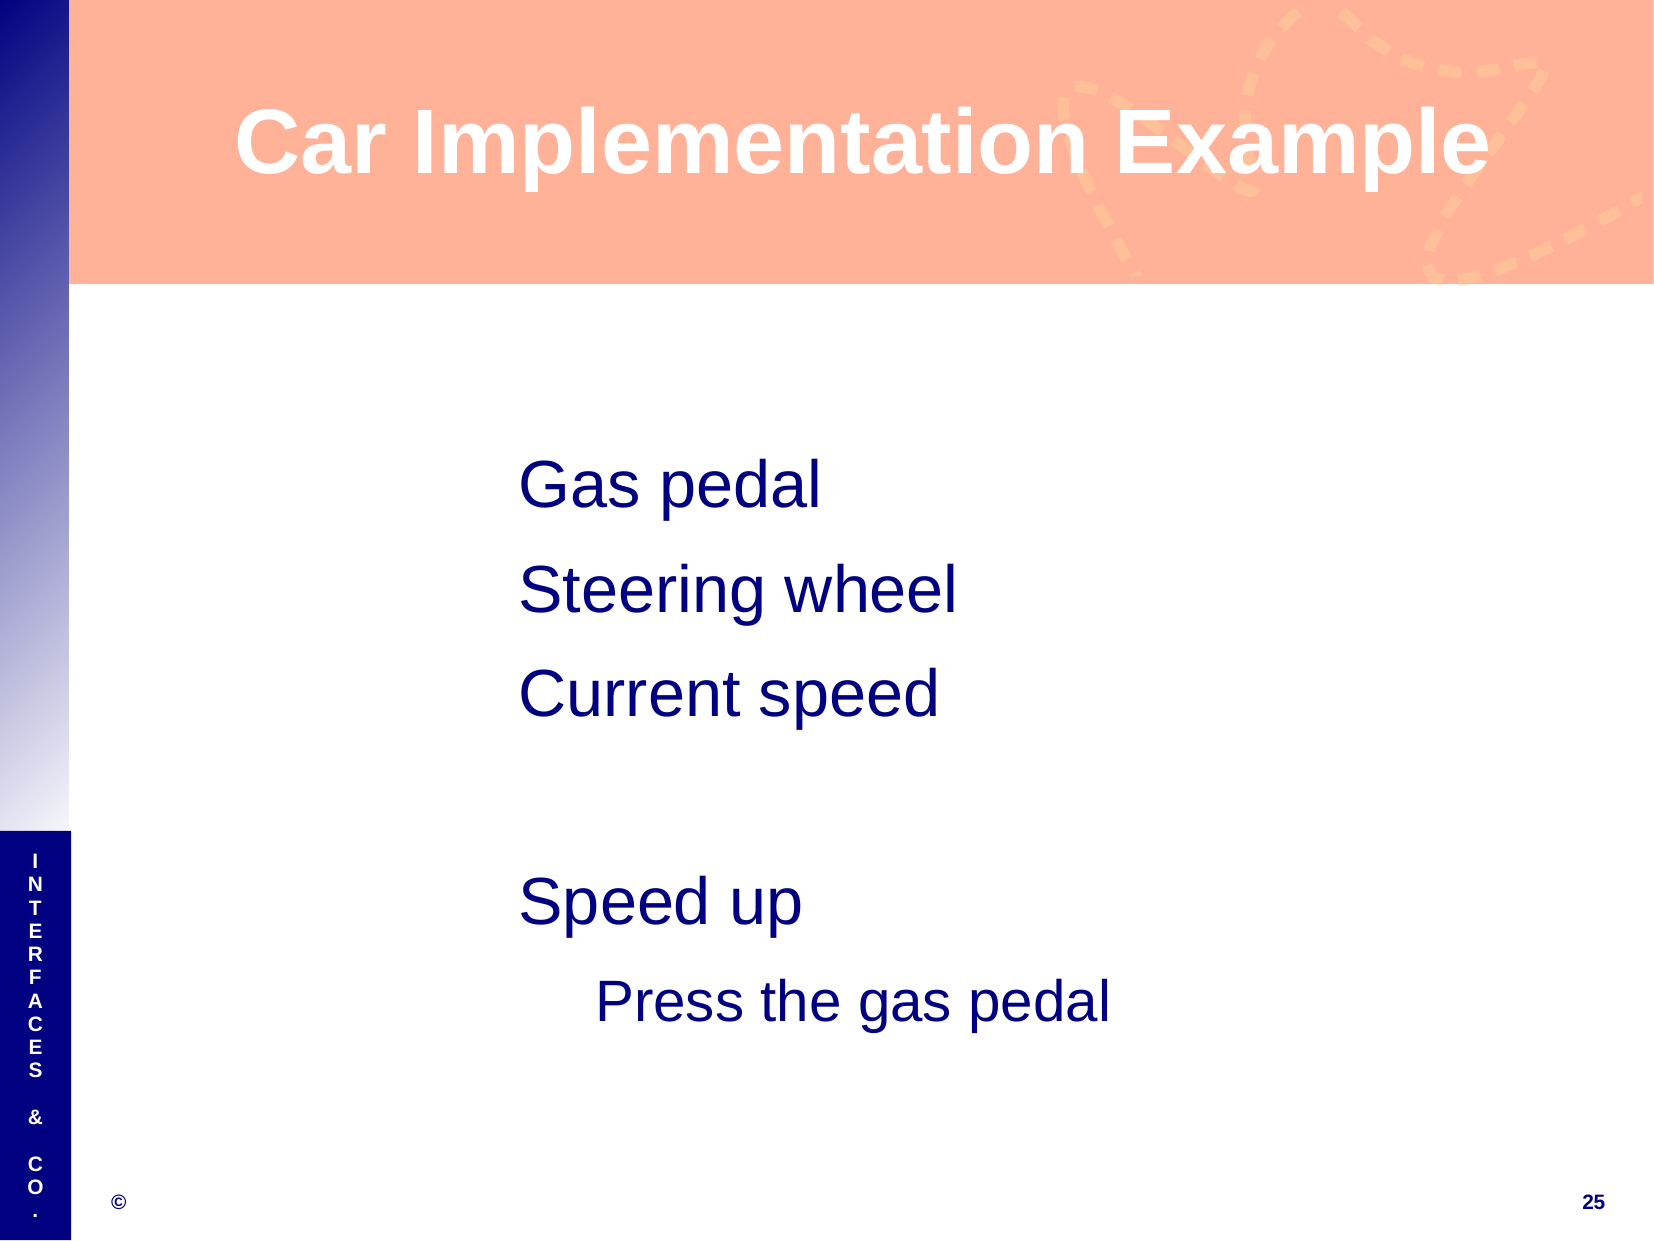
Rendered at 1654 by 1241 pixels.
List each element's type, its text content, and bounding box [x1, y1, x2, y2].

text_box I N T E R F A C E S & C O . [0, 830, 71, 1241]
list Gas pedal Steering wheel Current speed Speed up Press the gas pedal [500, 447, 1187, 1034]
title Car Implementation Example [111, 37, 1617, 246]
